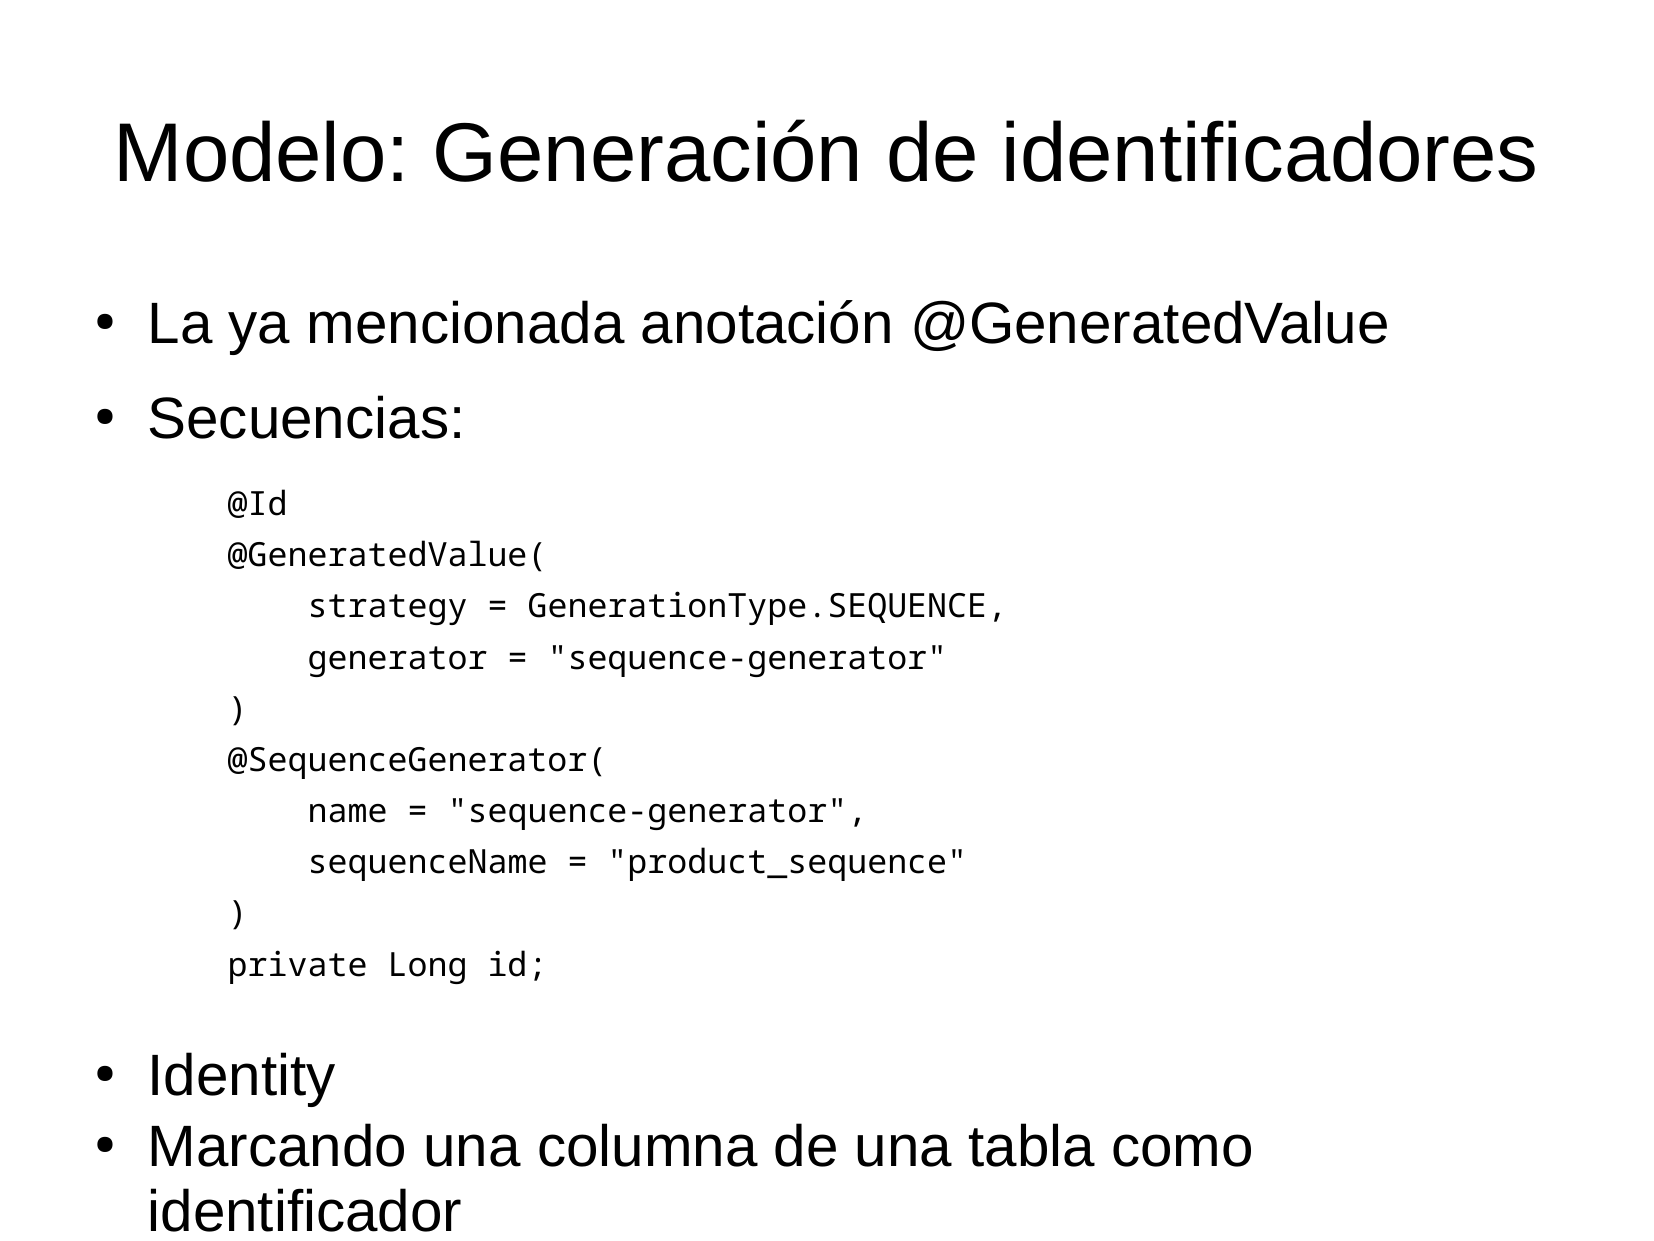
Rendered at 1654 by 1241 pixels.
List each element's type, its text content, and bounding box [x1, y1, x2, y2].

title Modelo: Generación de identificadores [82, 49, 1571, 257]
list La ya mencionada anotación @GeneratedValue Secuencias: @Id @GeneratedValue( strategy = GenerationType.SEQUENCE, generator = "sequence-generator" ) @SequenceGenerator( name = "sequence-generator", sequenceName = "product_sequence" ) private Long id; Identity Marcando una columna de una tabla como identificador [76, 291, 1565, 1194]
